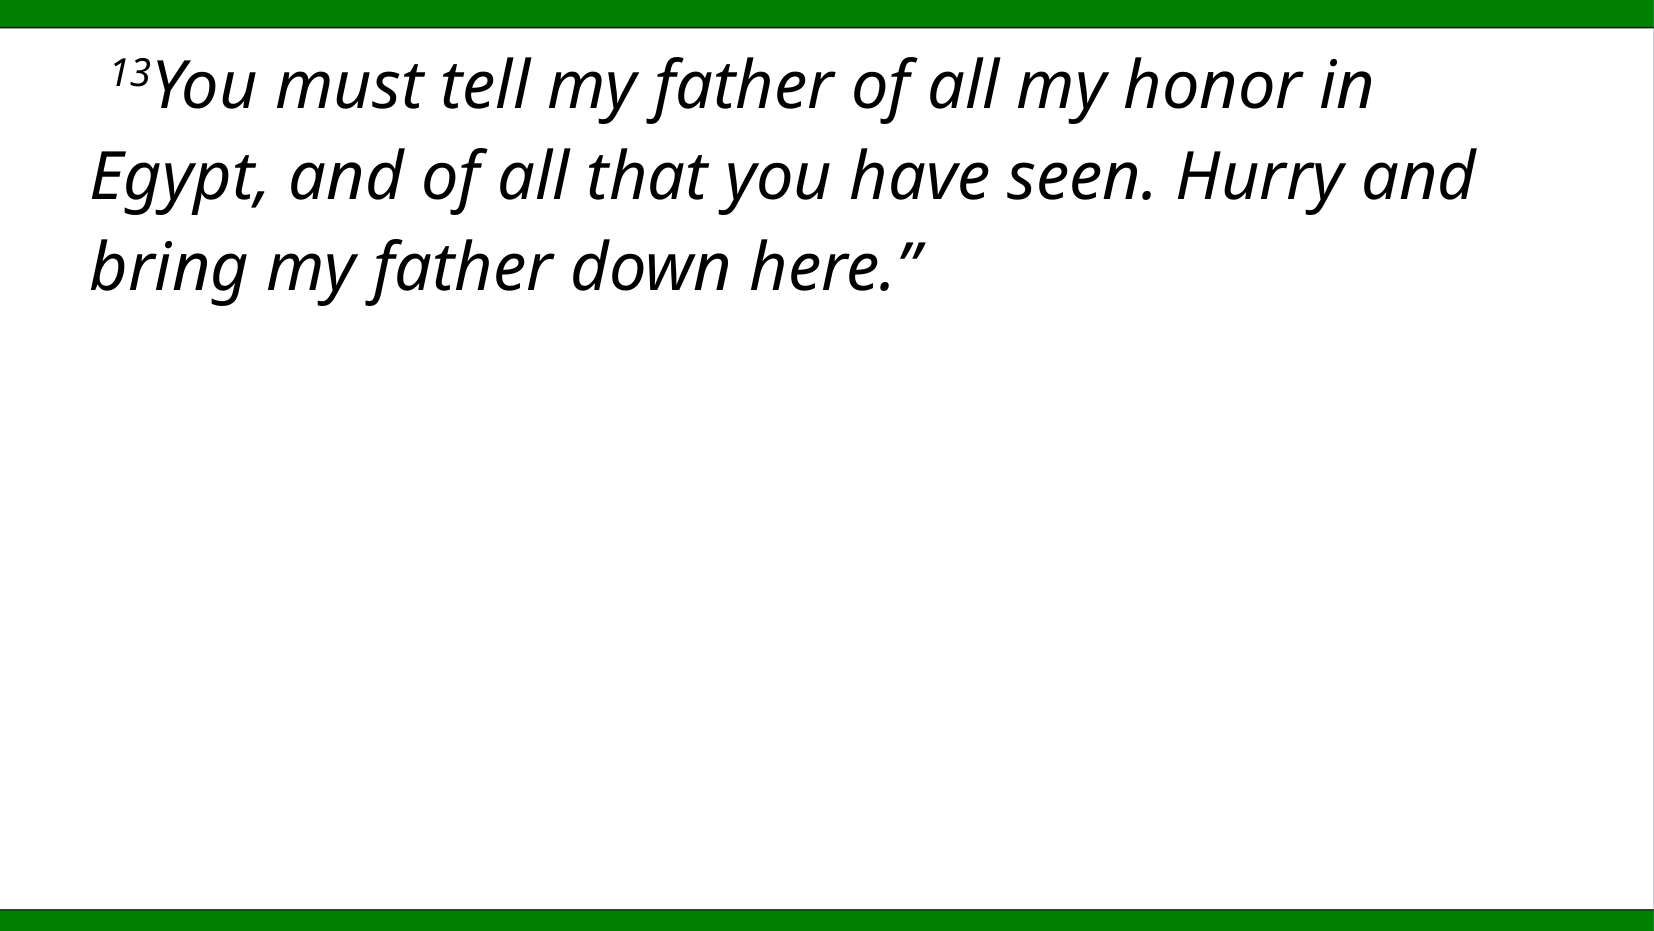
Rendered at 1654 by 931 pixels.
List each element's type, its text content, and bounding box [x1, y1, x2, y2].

picture [0, 0, 1654, 931]
text_box 13You must tell my father of all my honor in Egypt, and of all that you have seen. Hurry and bring my father down here.” [75, 30, 1561, 312]
